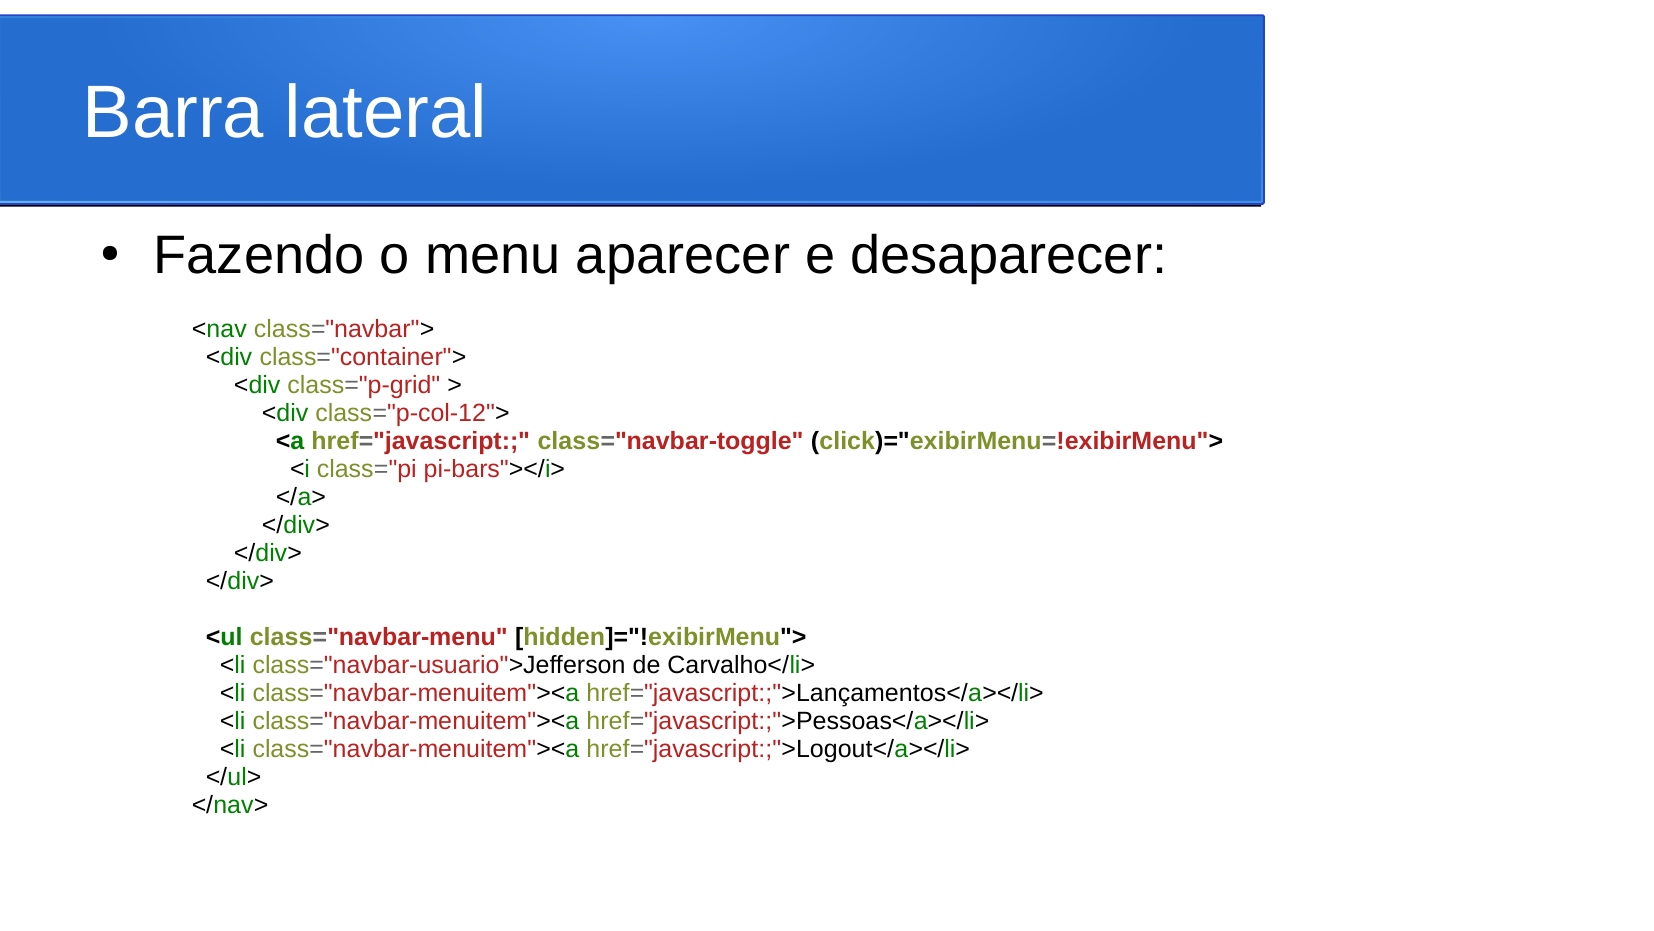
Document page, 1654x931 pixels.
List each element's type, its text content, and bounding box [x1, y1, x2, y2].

list Fazendo o menu aparecer e desaparecer: [82, 224, 1571, 764]
text_box <nav class="navbar"> <div class="container"> <div class="p-grid" > <div class="p-col-12"> <a href="javascript:;" class="navbar-toggle" (click)="exibirMenu=!exibirMenu"> <i class="pi pi-bars"></i> </a> </div> </div> </div> <ul class="navbar-menu" [hidden]="!exibirMenu"> <li class="navbar-usuario">Jefferson de Carvalho</li> <li class="navbar-menuitem"><a href="javascript:;">Lançamentos</a></li> <li class="navbar-menuitem"><a href="javascript:;">Pessoas</a></li> <li class="navbar-menuitem"><a href="javascript:;">Logout</a></li> </ul> </nav> [177, 307, 1241, 826]
title Barra lateral [82, 35, 1235, 189]
